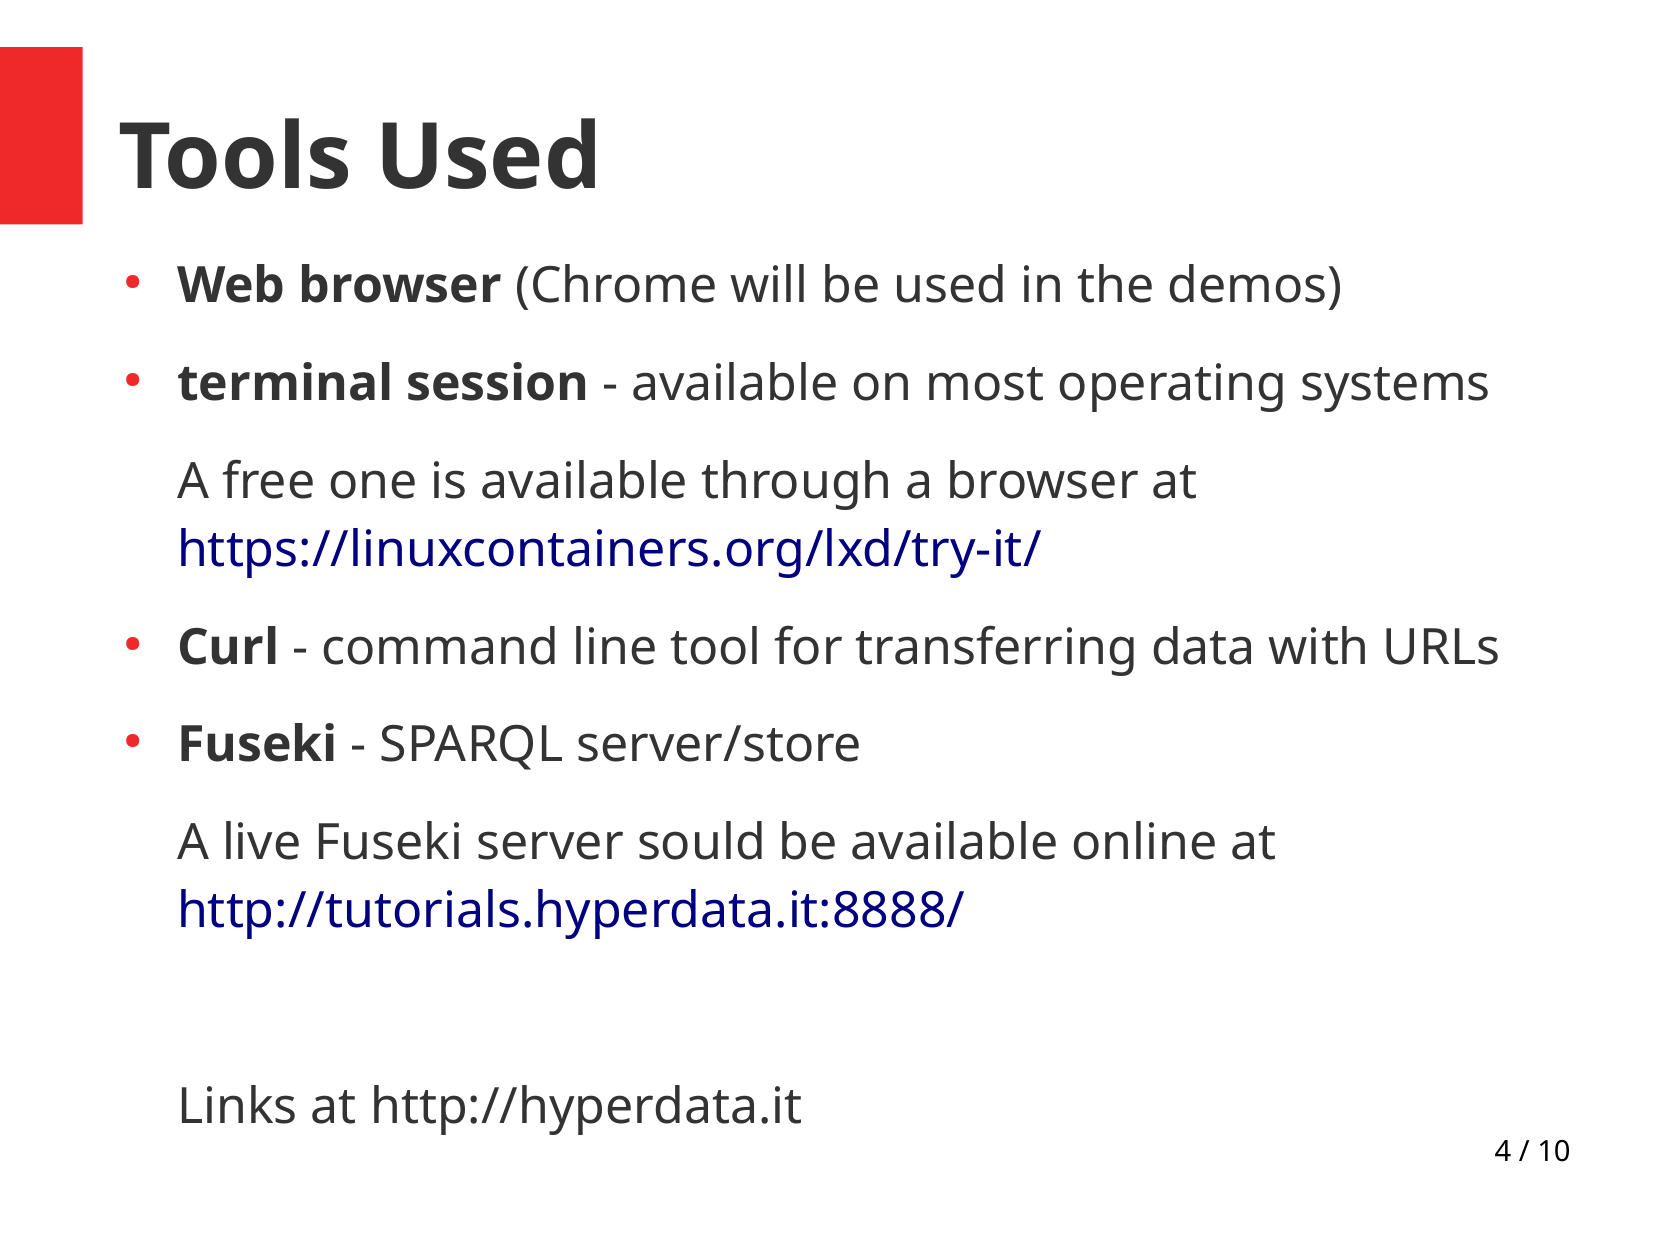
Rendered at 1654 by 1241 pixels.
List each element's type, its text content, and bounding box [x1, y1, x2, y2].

list Web browser (Chrome will be used in the demos) terminal session - available on most operating systems A free one is available through a browser at https://linuxcontainers.org/lxd/try-it/ Curl - command line tool for transferring data with URLs Fuseki - SPARQL server/store A live Fuseki server sould be available online at http://tutorials.hyperdata.it:8888/ Links at http://hyperdata.it [106, 249, 1524, 969]
title Tools Used [118, 49, 1571, 257]
